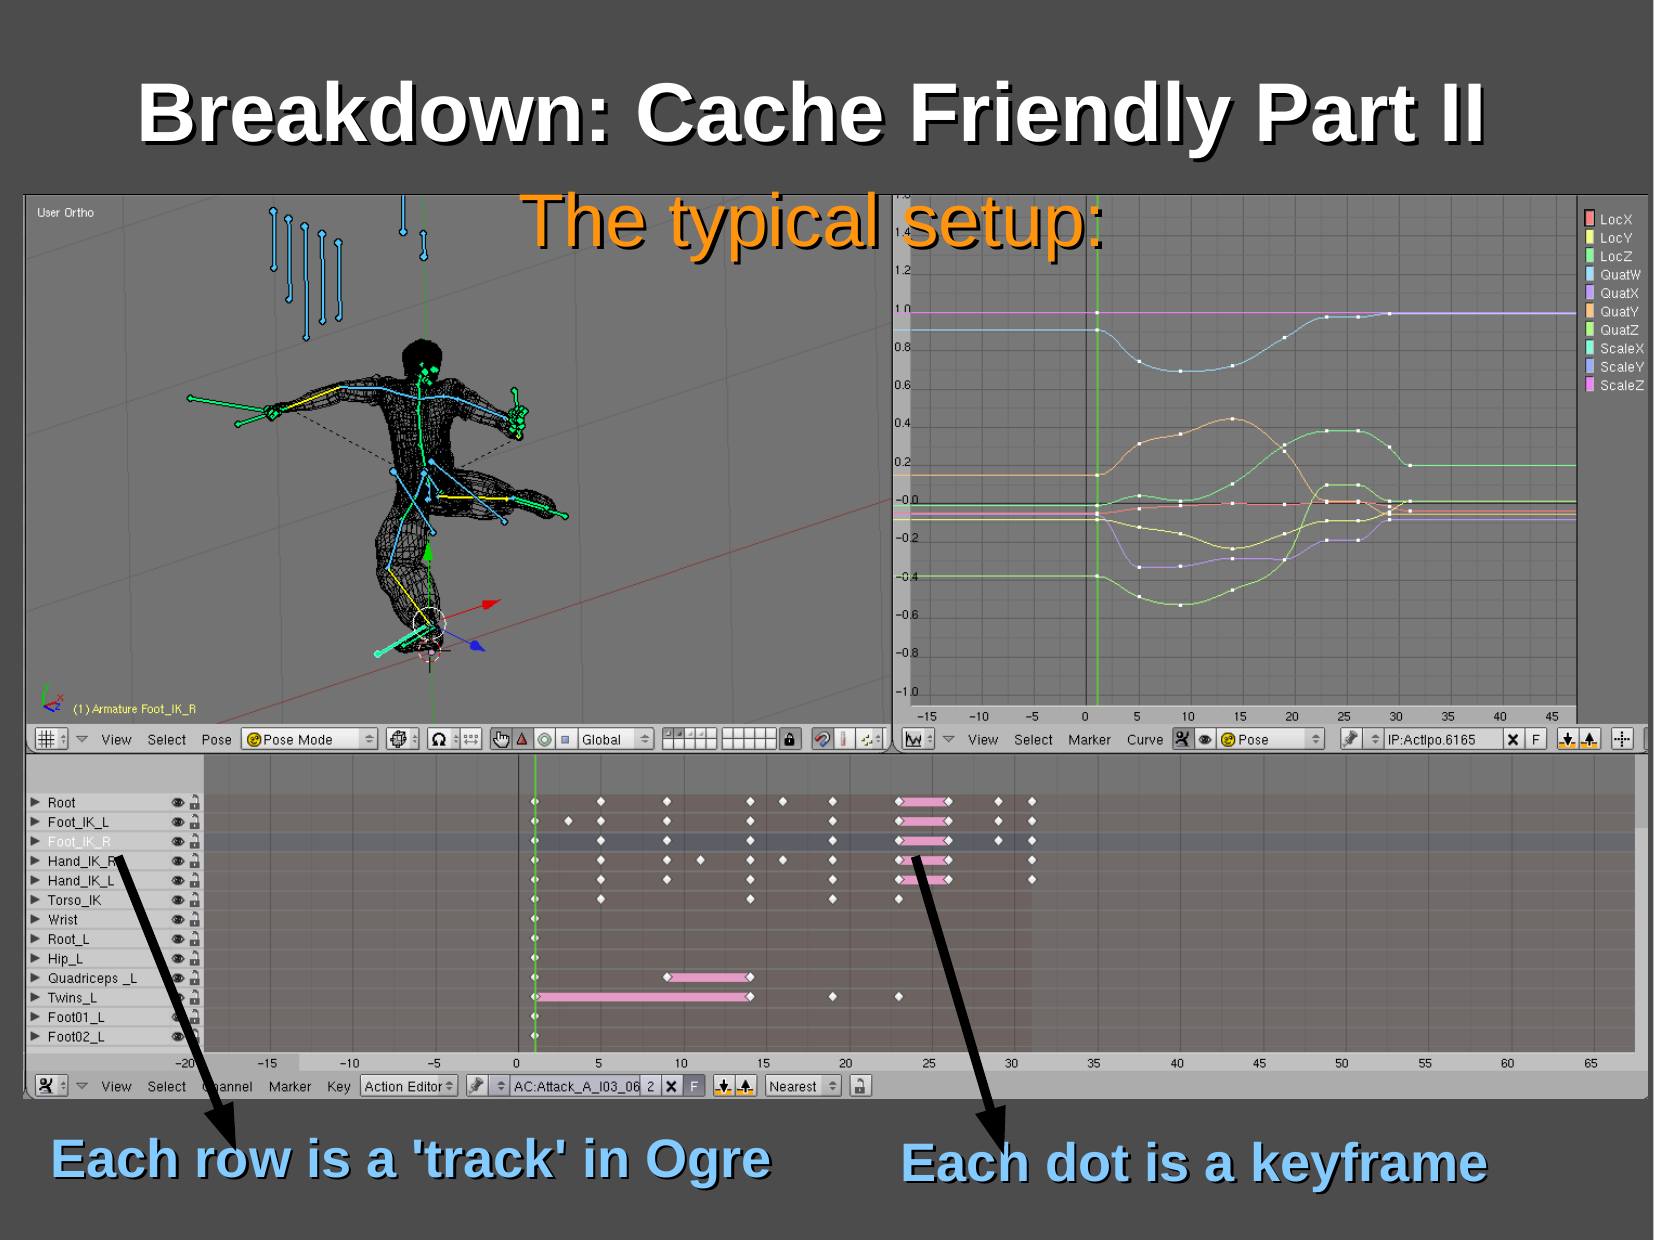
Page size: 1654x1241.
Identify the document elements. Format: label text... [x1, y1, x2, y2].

picture [23, 194, 1648, 1099]
text_box The typical setup: [59, 171, 1565, 271]
text_box Each dot is a keyframe [885, 1124, 1506, 1201]
text_box Breakdown: Cache Friendly Part II [88, 59, 1536, 168]
text_box Each row is a 'track' in Ogre [35, 1121, 892, 1197]
